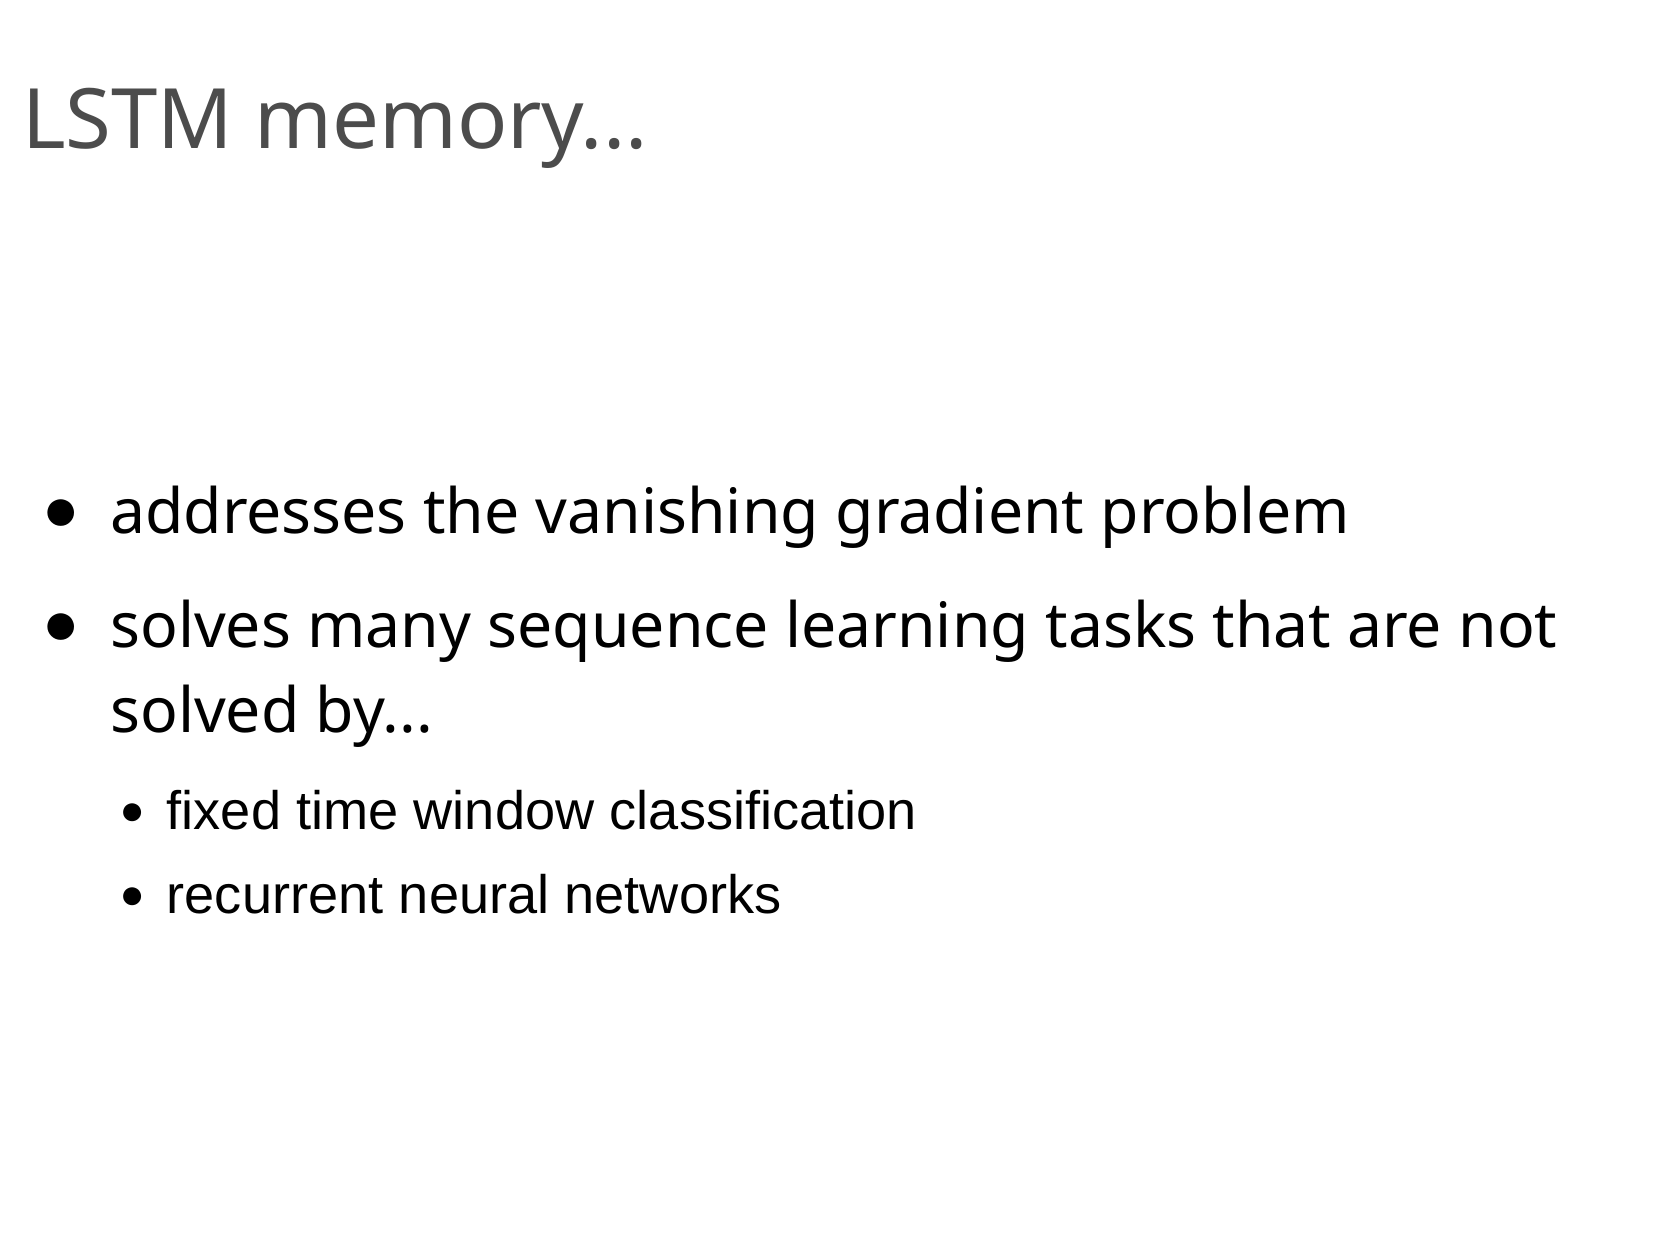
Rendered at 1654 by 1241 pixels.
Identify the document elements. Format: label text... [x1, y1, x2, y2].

list addresses the vanishing gradient problem solves many sequence learning tasks that are not solved by... fixed time window classification recurrent neural networks [25, 226, 1654, 1166]
title LSTM memory... [22, 19, 1654, 213]
